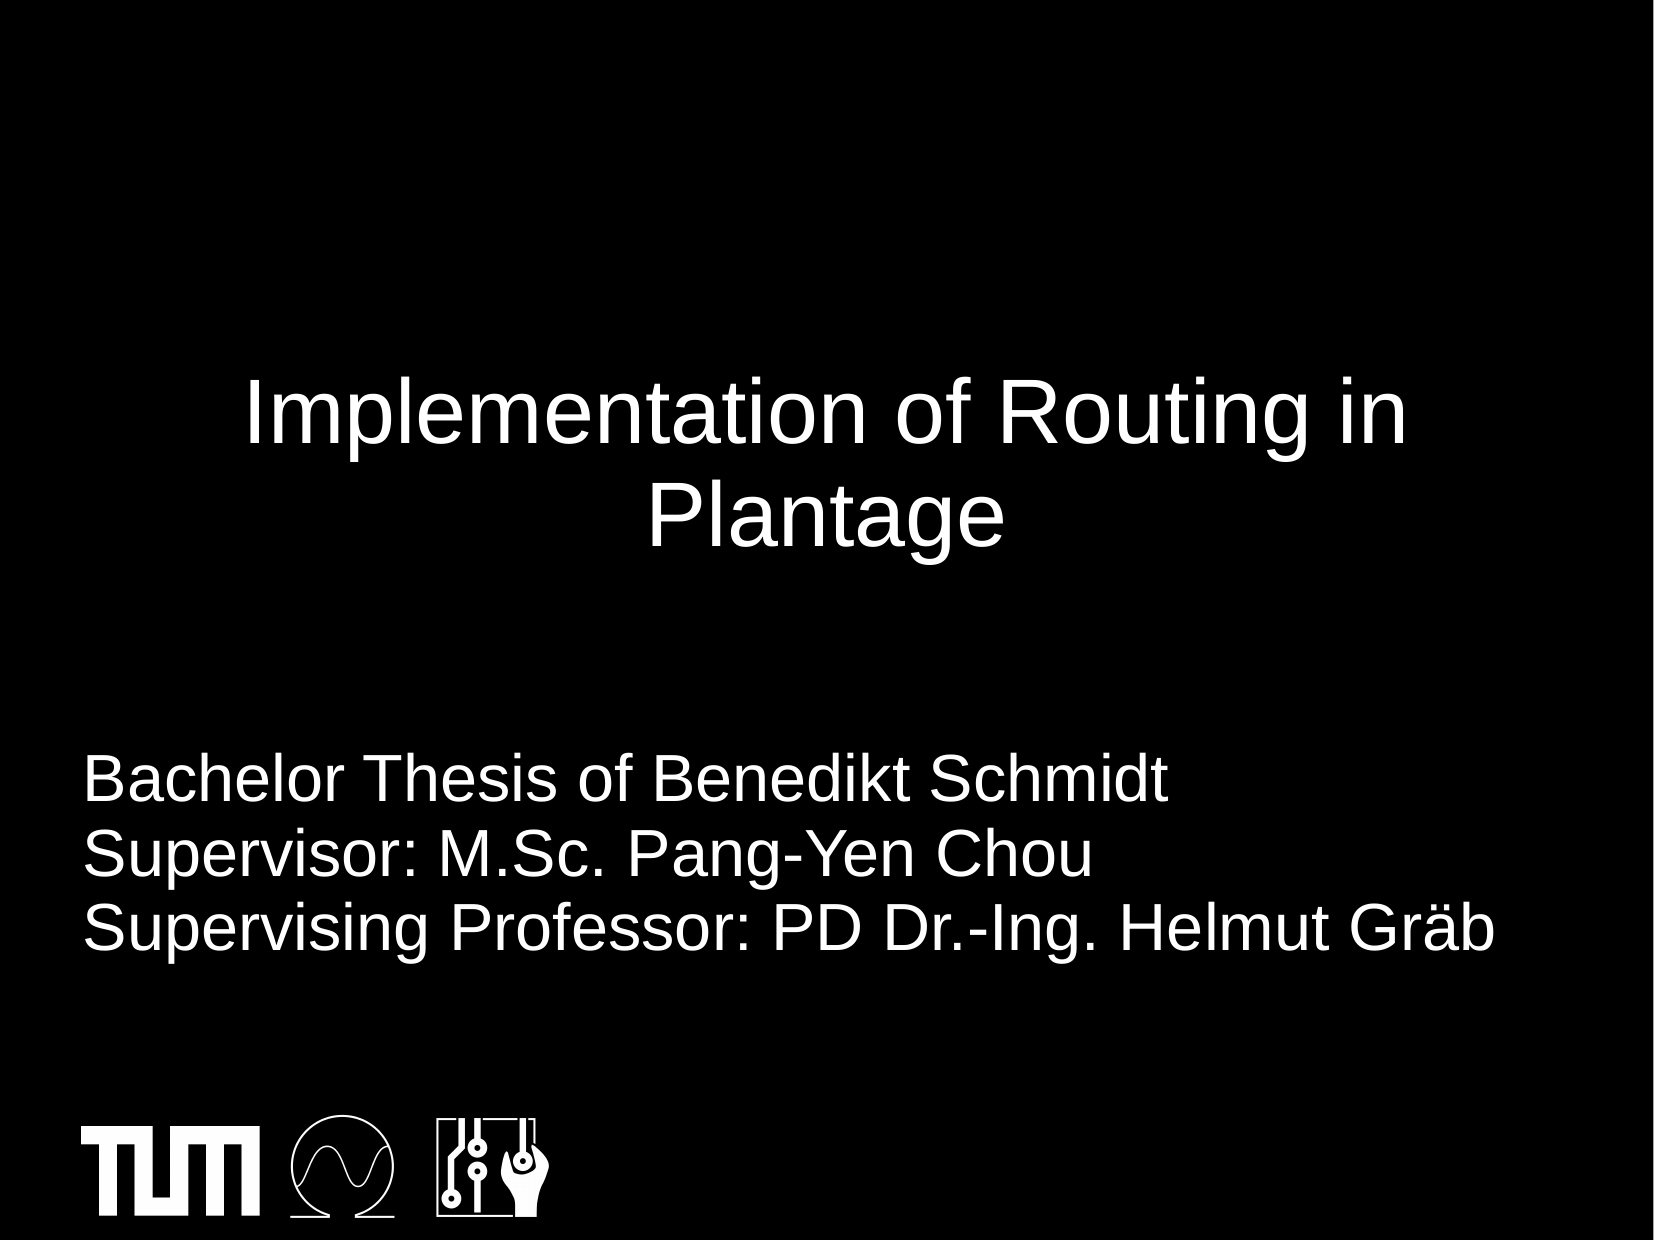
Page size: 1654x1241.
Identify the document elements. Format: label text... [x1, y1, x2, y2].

picture [425, 1116, 554, 1227]
subtitle Bachelor Thesis of Benedikt Schmidt Supervisor: M.Sc. Pang-Yen Chou Supervising Professor: PD Dr.-Ing. Helmut Gräb [82, 590, 1571, 1116]
picture [283, 1116, 402, 1227]
picture [63, 1108, 272, 1227]
title Implementation of Routing in Plantage [82, 359, 1571, 567]
